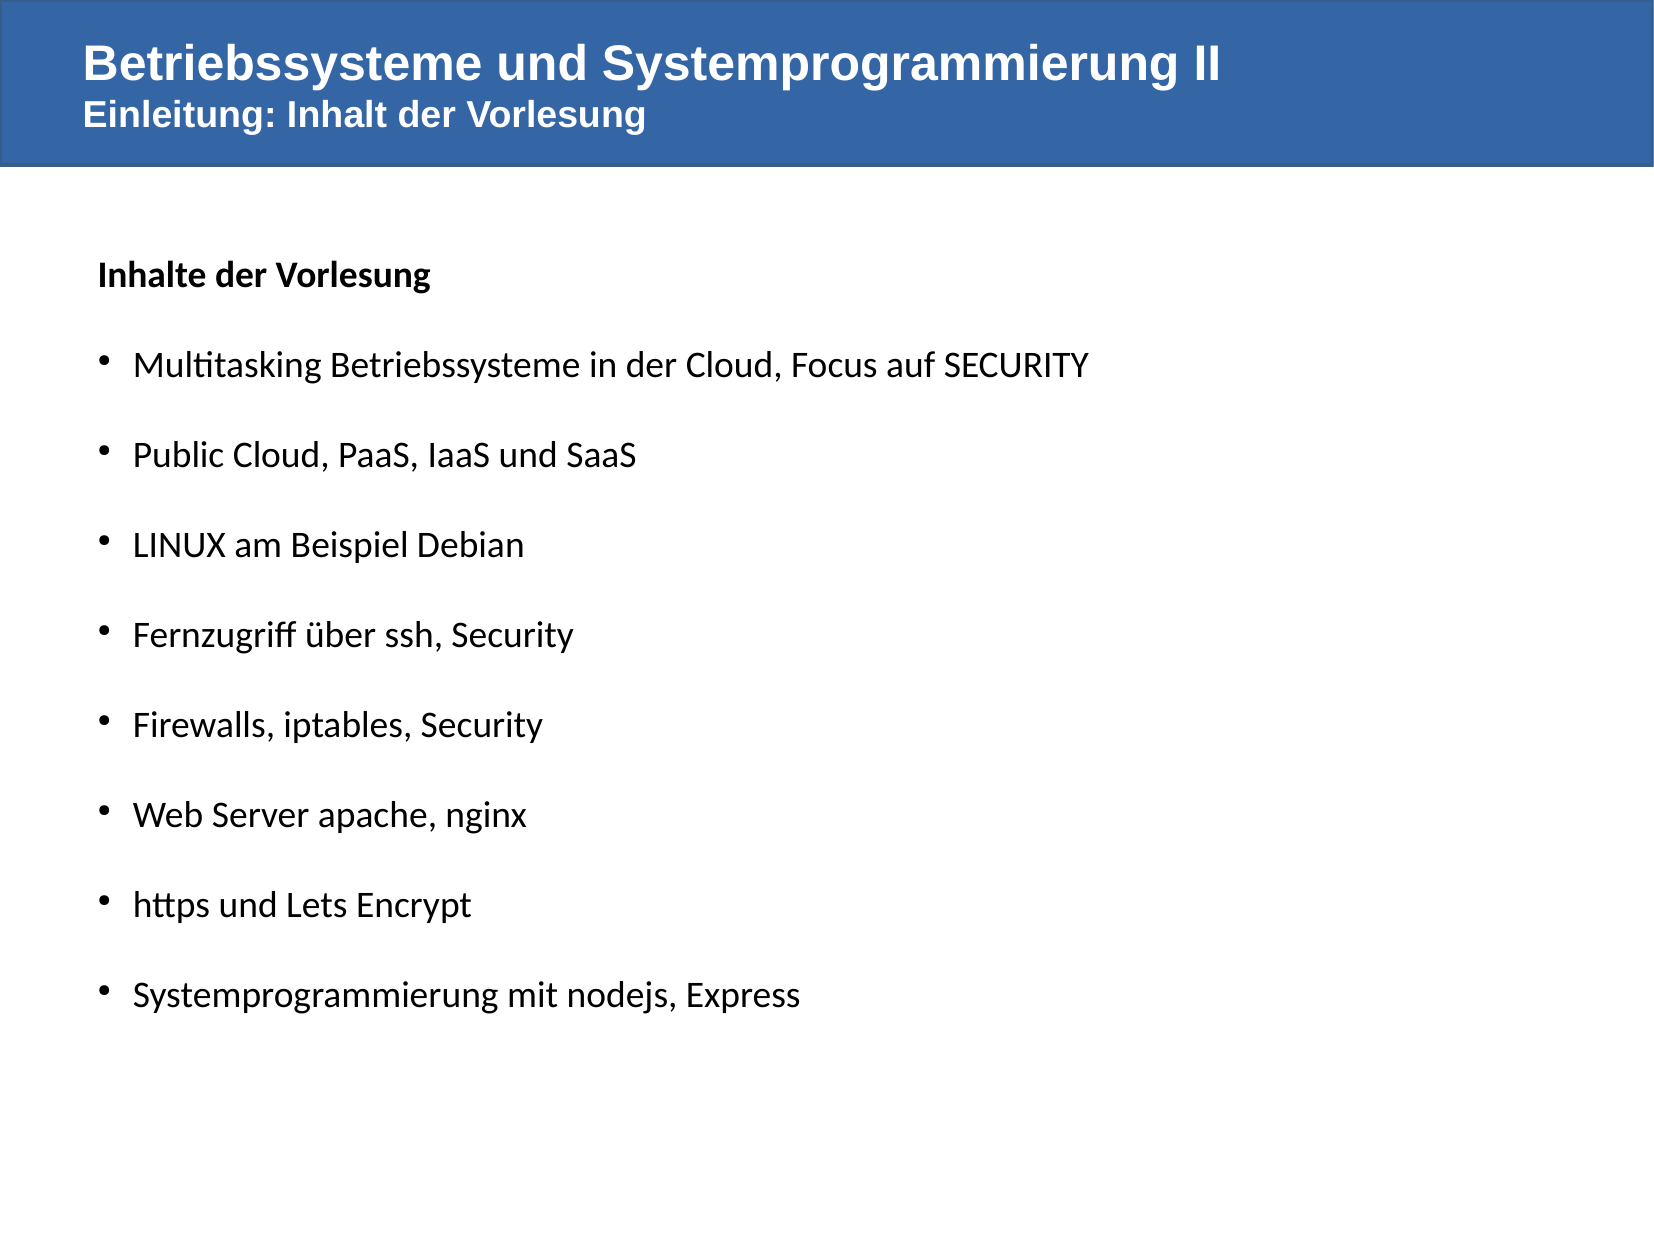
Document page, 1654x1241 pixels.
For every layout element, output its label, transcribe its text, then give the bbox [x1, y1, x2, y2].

title Betriebssysteme und Systemprogrammierung II Einleitung: Inhalt der Vorlesung [82, 0, 1571, 187]
text_box Inhalte der Vorlesung Multitasking Betriebssysteme in der Cloud, Focus auf SECURITY Public Cloud, PaaS, IaaS und SaaS LINUX am Beispiel Debian Fernzugriff über ssh, Security Firewalls, iptables, Security Web Server apache, nginx https und Lets Encrypt Systemprogrammierung mit nodejs, Express [82, 242, 1548, 1068]
